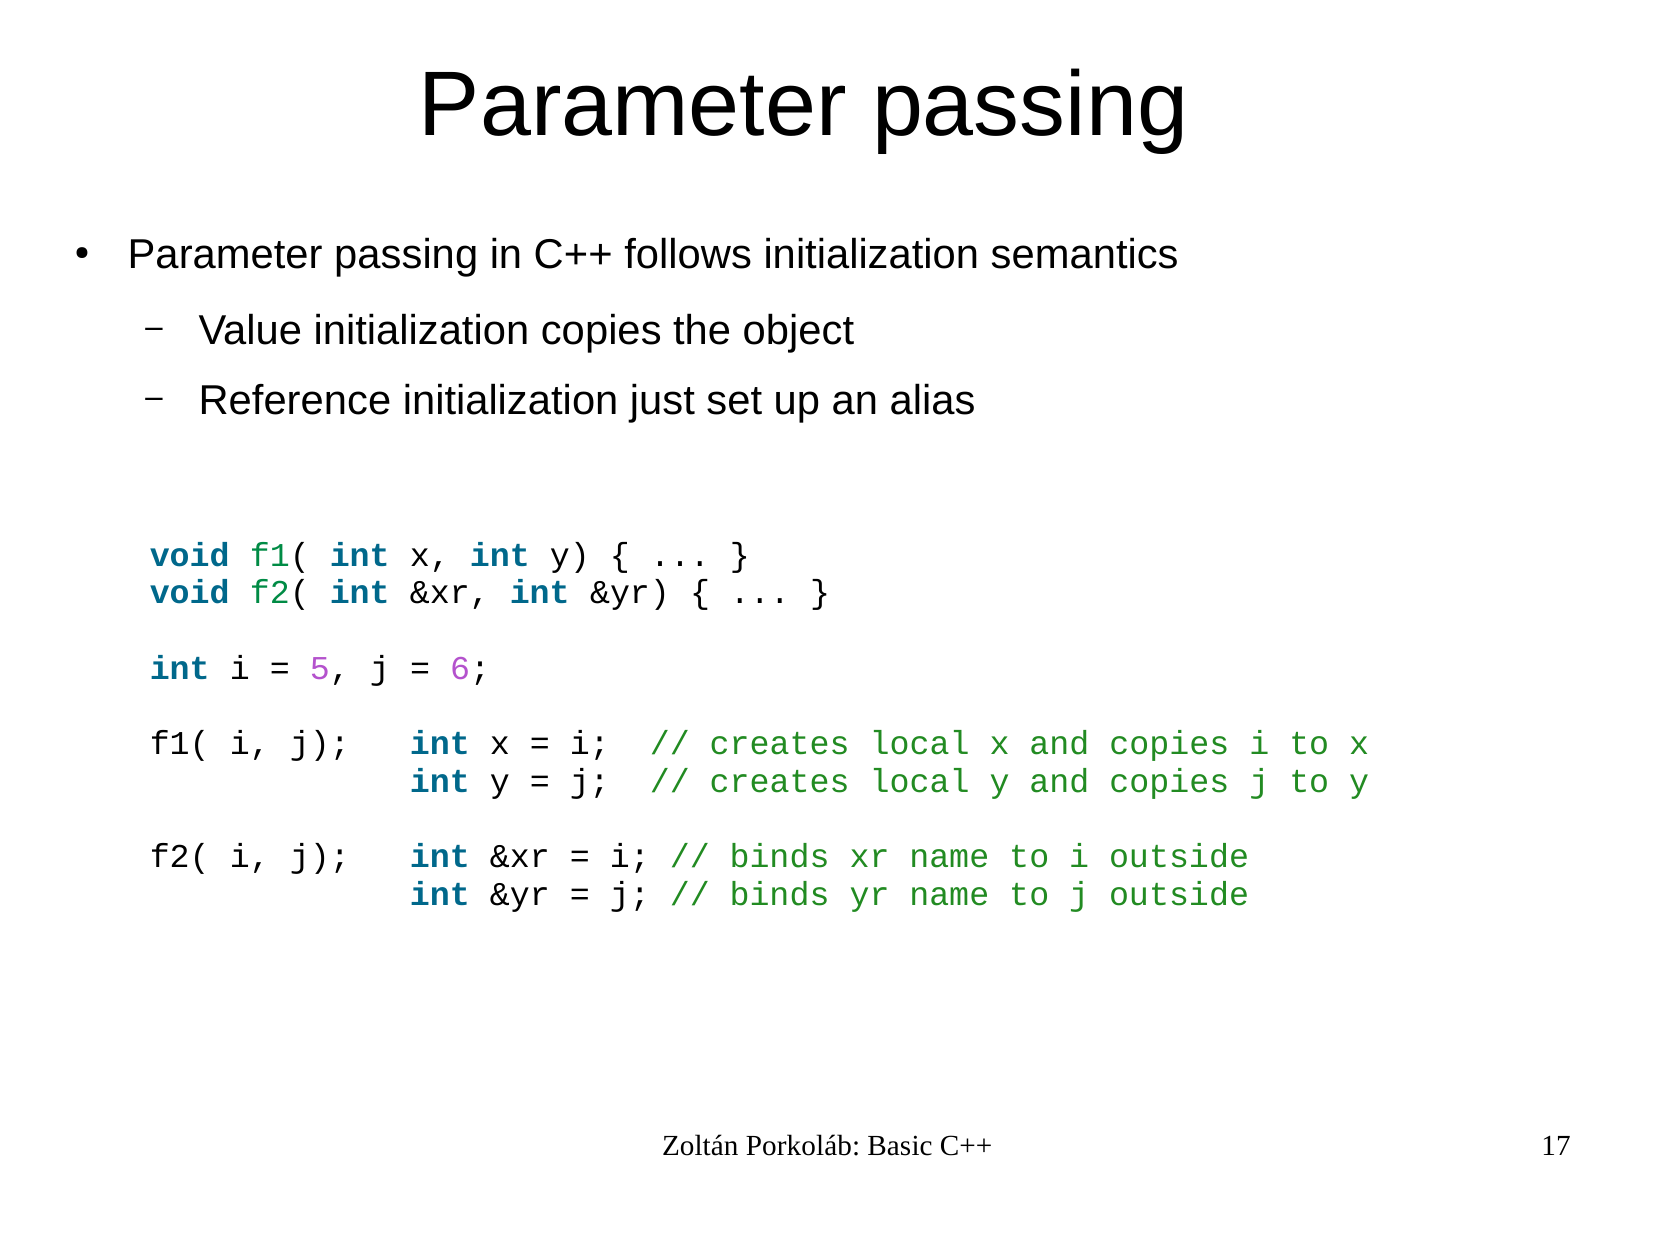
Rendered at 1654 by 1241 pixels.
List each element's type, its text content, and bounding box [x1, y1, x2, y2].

list Parameter passing in C++ follows initialization semantics Value initialization copies the object Reference initialization just set up an alias [56, 150, 1591, 586]
title Parameter passing [60, 0, 1549, 150]
text_box void f1( int x, int y) { ... } void f2( int &xr, int &yr) { ... } int i = 5, j = 6; f1( i, j); int x = i; // creates local x and copies i to x int y = j; // creates local y and copies j to y f2( i, j); int &xr = i; // binds xr name to i outside int &yr = j; // binds yr name to j outside [135, 530, 1606, 1109]
